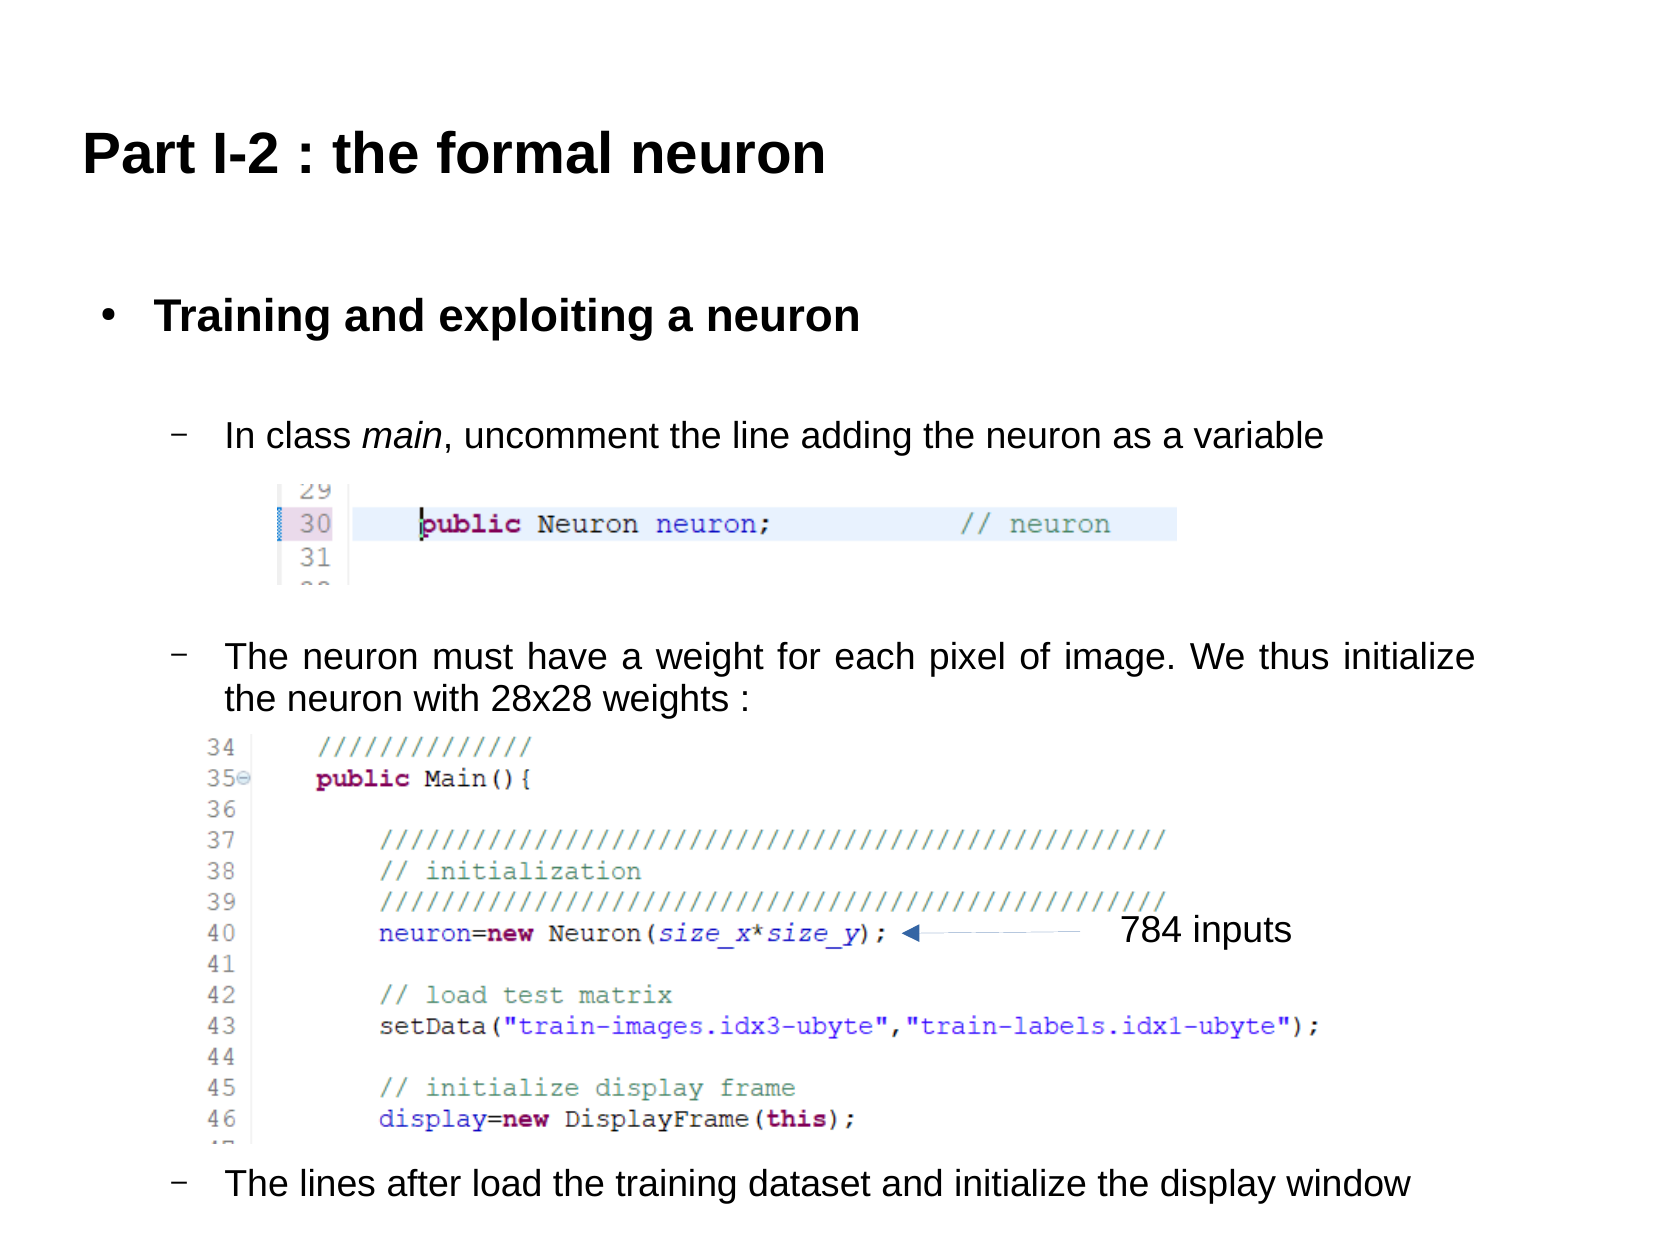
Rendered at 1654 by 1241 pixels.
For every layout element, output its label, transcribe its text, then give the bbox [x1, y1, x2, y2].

title Part I-2 : the formal neuron [82, 49, 1571, 257]
picture [195, 734, 1324, 1145]
picture [277, 484, 1177, 586]
text_box 784 inputs [1105, 901, 1308, 959]
list Training and exploiting a neuron In class main, uncomment the line adding the neuron as a variable The neuron must have a weight for each pixel of image. We thus initialize the neuron with 28x28 weights : The lines after load the training dataset and initialize the display window [82, 290, 1477, 1241]
